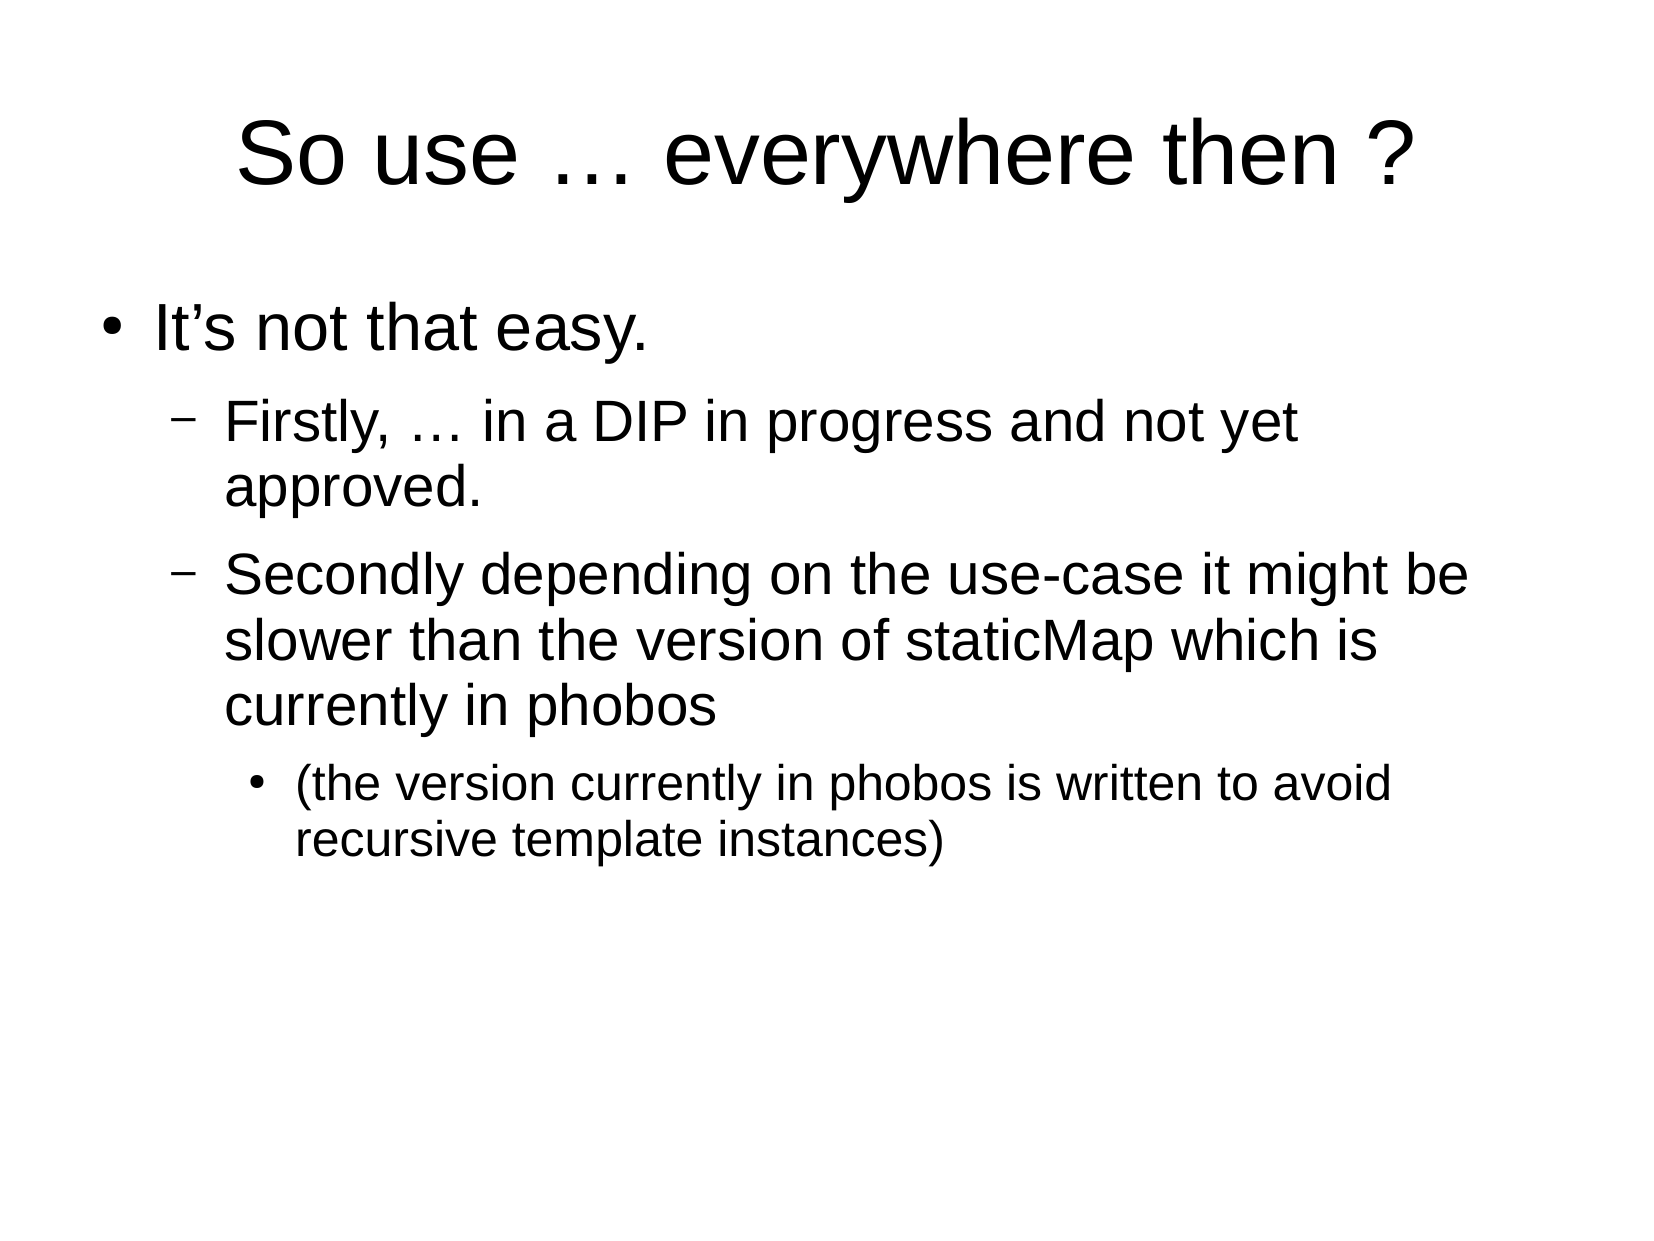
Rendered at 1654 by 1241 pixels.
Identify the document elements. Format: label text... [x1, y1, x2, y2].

title So use … everywhere then ? [82, 49, 1571, 257]
list It’s not that easy. Firstly, … in a DIP in progress and not yet approved. Secondly depending on the use-case it might be slower than the version of staticMap which is currently in phobos (the version currently in phobos is written to avoid recursive template instances) [82, 290, 1571, 1010]
